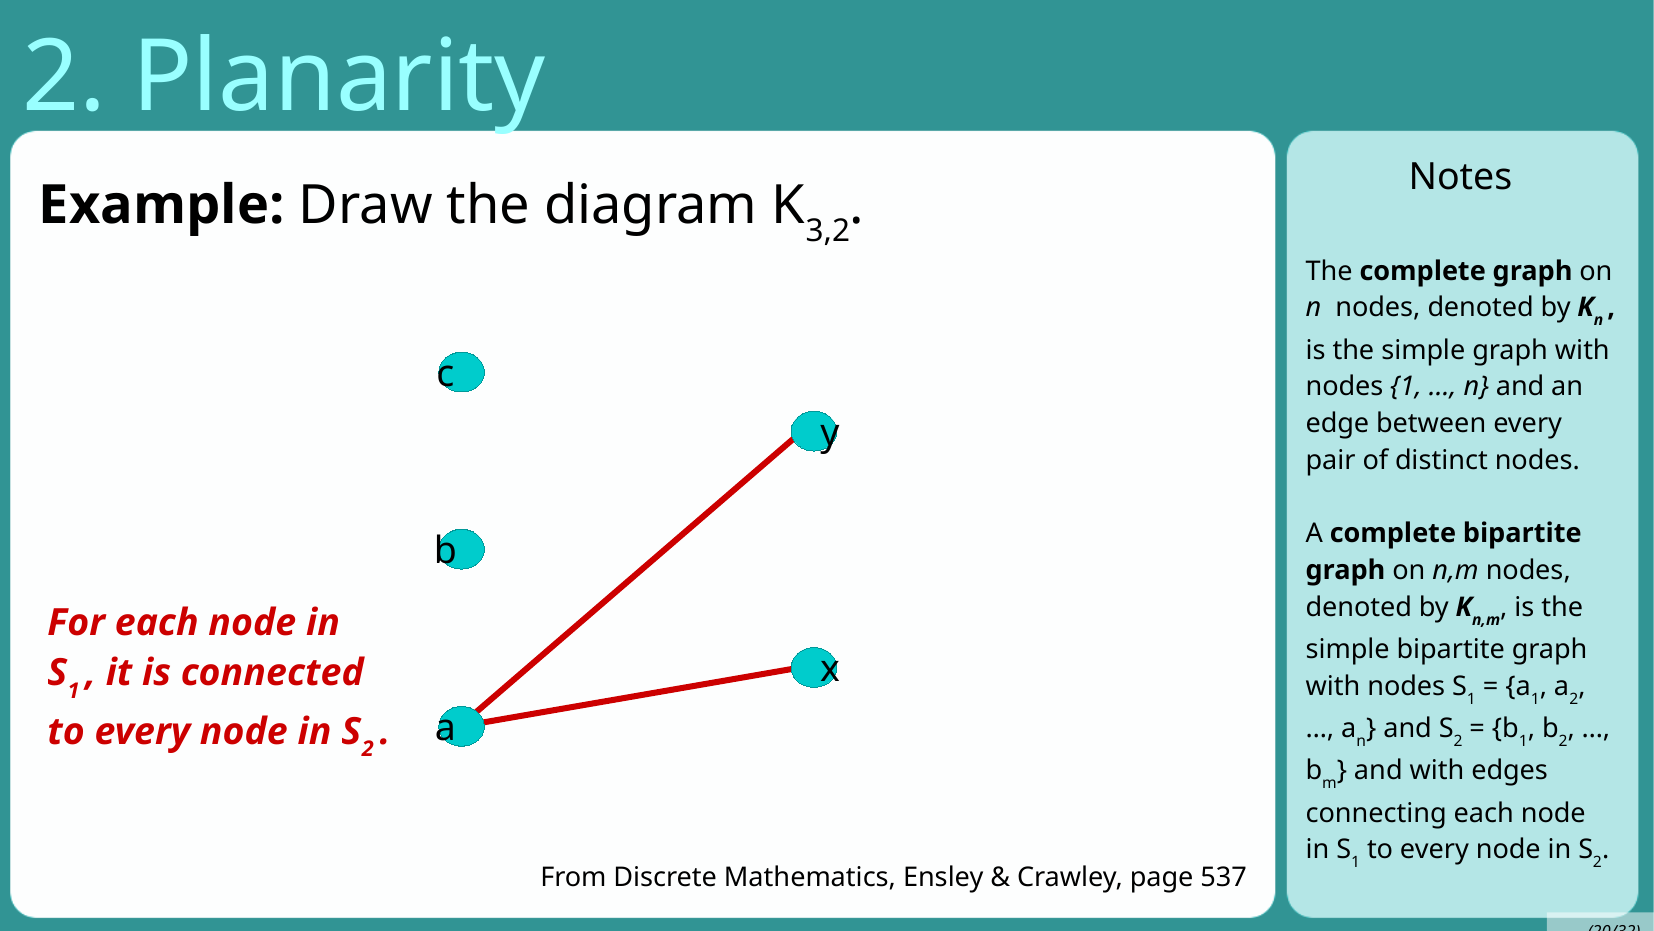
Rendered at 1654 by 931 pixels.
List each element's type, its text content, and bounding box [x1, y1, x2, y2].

text_box a [440, 730, 449, 738]
text_box b [439, 529, 485, 570]
picture [0, 0, 1654, 931]
text_box x [832, 664, 837, 675]
text_box c [438, 352, 485, 392]
text_box a [438, 722, 449, 729]
title 2. Planarity [22, 13, 1511, 130]
text_box Example: Draw the diagram K3,2. [39, 165, 1247, 892]
text_box b [439, 545, 451, 561]
text_box From Discrete Mathematics, Ensley & Crawley, page 537 [536, 860, 1247, 892]
text_box For each node in S1 , it is connected to every node in S2 . [32, 587, 413, 877]
text_box Notes The complete graph on n nodes, denoted by Kn , is the simple graph with nodes {1, …, n} and an edge between every pair of distinct nodes. A complete bipartite graph on n,m nodes, denoted by Kn,m, is the simple bipartite graph with nodes S1 = {a1, a2, …, an} and S2 = {b1, b2, …, bm} and with edges connecting each node in S1 to every node in S2. [1290, 141, 1631, 891]
text_box (<number>/32) [1546, 912, 1654, 931]
text_box y [791, 411, 836, 452]
text_box x [791, 647, 836, 688]
text_box a [439, 706, 485, 747]
